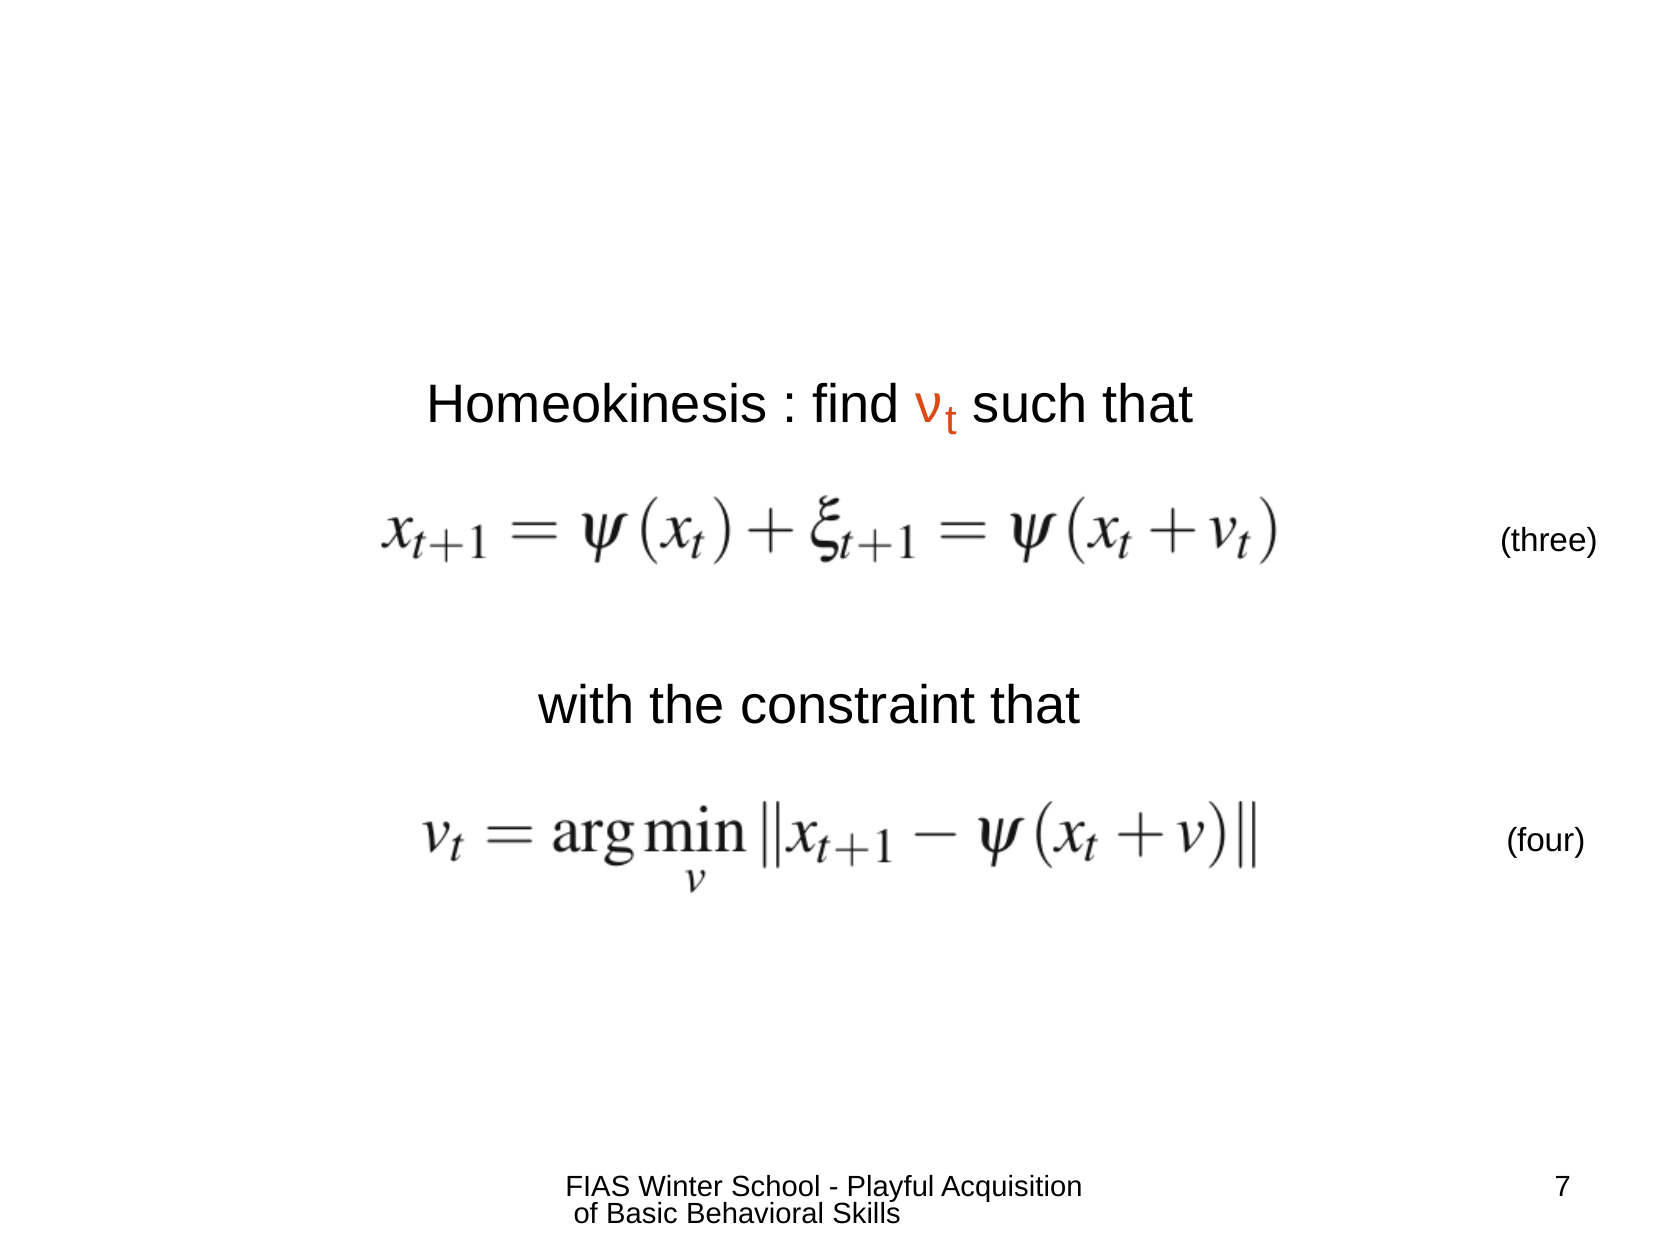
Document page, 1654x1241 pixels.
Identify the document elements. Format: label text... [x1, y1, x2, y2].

picture [360, 483, 1291, 586]
text_box Homeokinesis : find ν such that [90, 344, 1531, 465]
text_box with the constraint that [90, 645, 1531, 766]
text_box t [920, 390, 981, 451]
picture [390, 778, 1276, 901]
text_box (four) [1474, 810, 1617, 871]
text_box (three) [1477, 510, 1621, 571]
